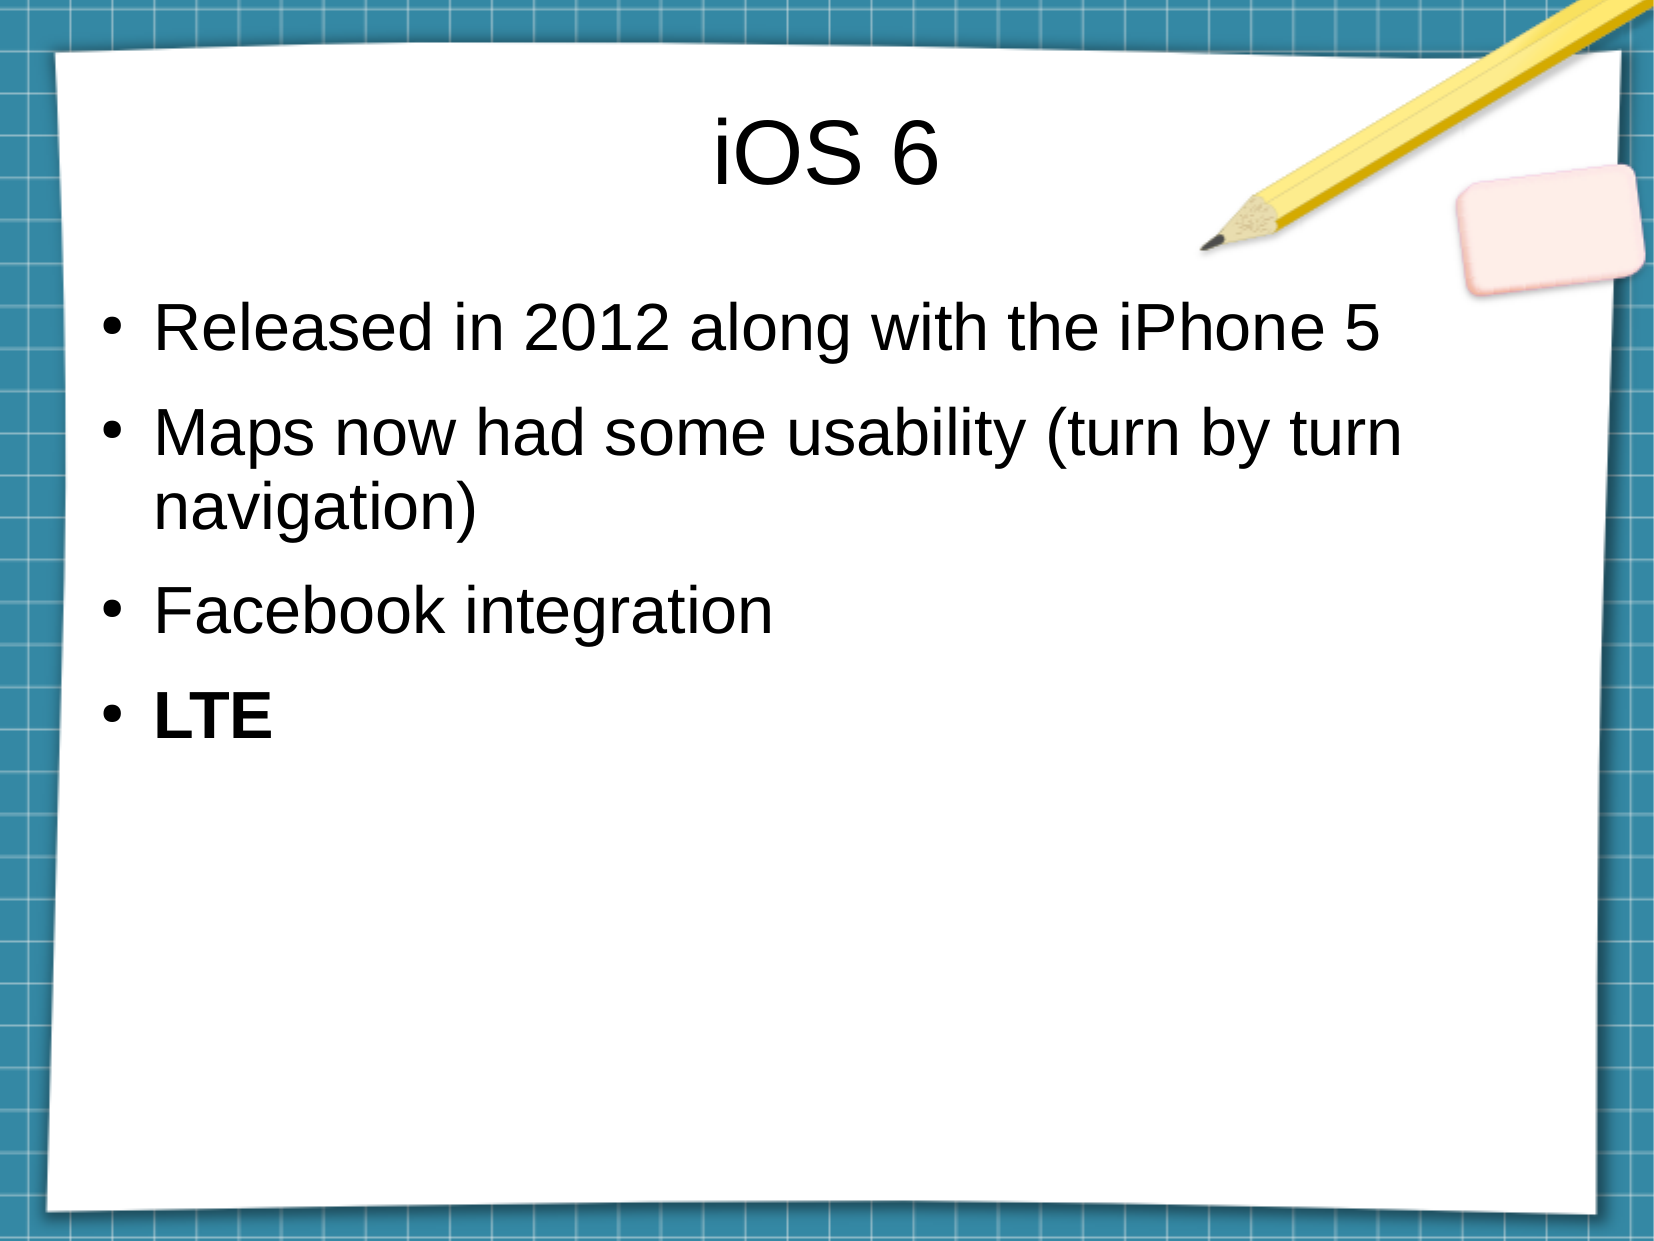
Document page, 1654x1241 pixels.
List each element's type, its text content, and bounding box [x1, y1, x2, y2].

title iOS 6 [82, 49, 1571, 257]
list Released in 2012 along with the iPhone 5 Maps now had some usability (turn by turn navigation) Facebook integration LTE [82, 290, 1571, 1010]
picture [0, 0, 1654, 1241]
